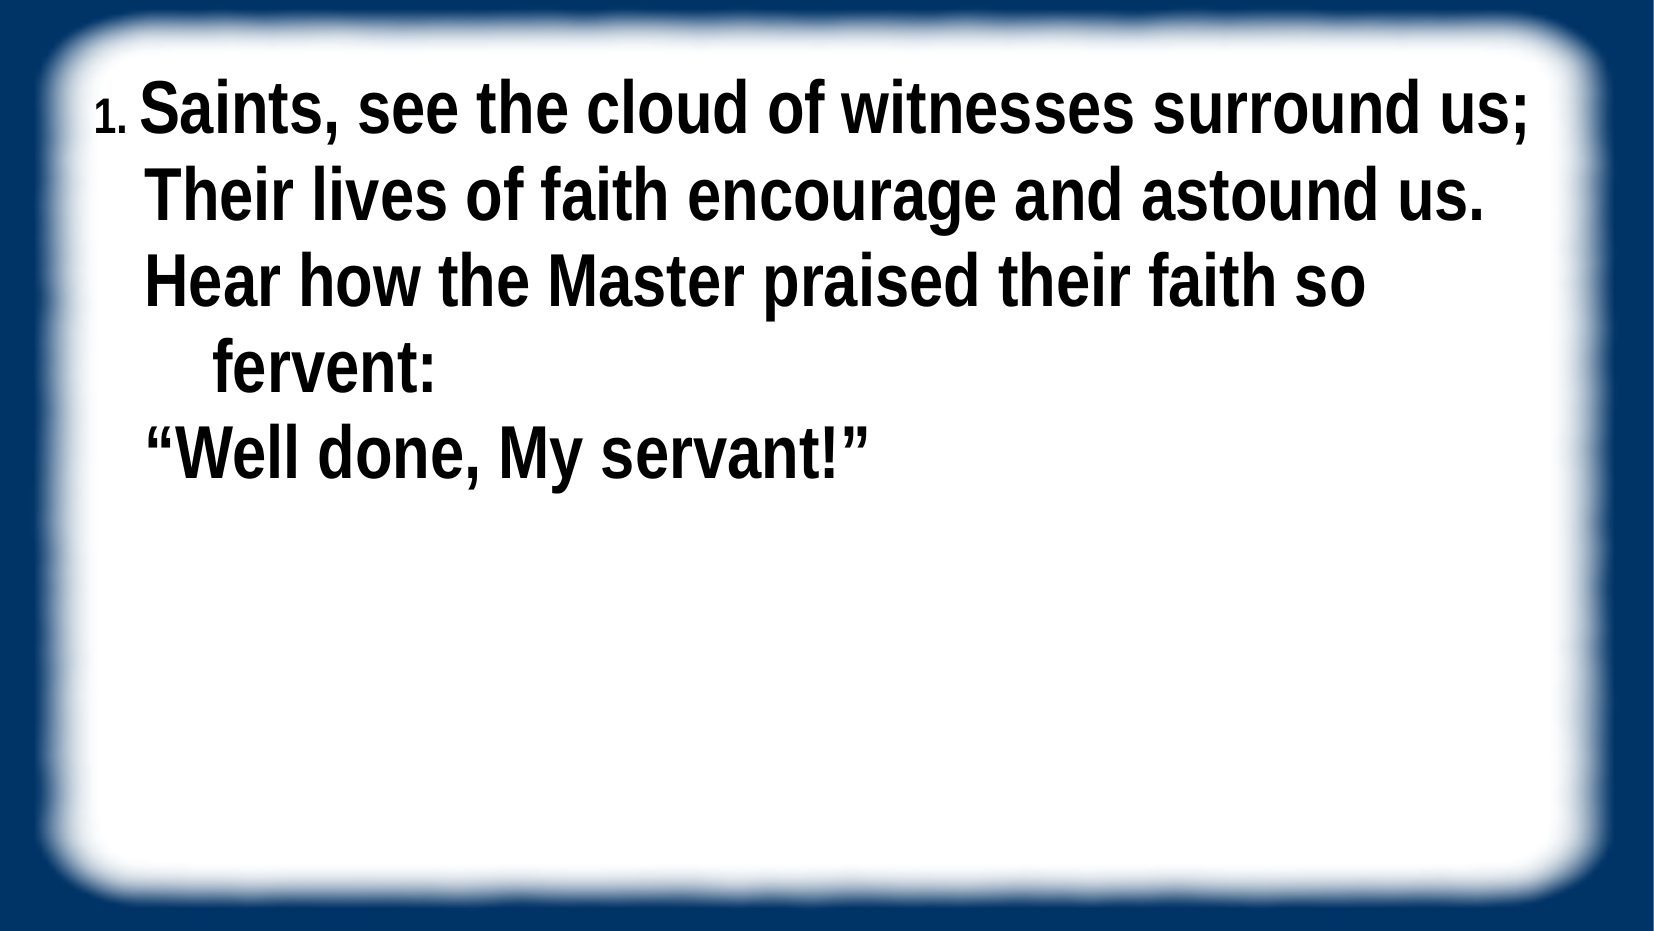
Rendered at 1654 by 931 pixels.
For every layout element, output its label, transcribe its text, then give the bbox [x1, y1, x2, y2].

picture [0, 0, 1654, 931]
text_box 1. Saints, see the cloud of witnesses surround us; Their lives of faith encourage and astound us. Hear how the Master praised their faith so fervent: “Well done, My servant!” [78, 56, 1594, 503]
